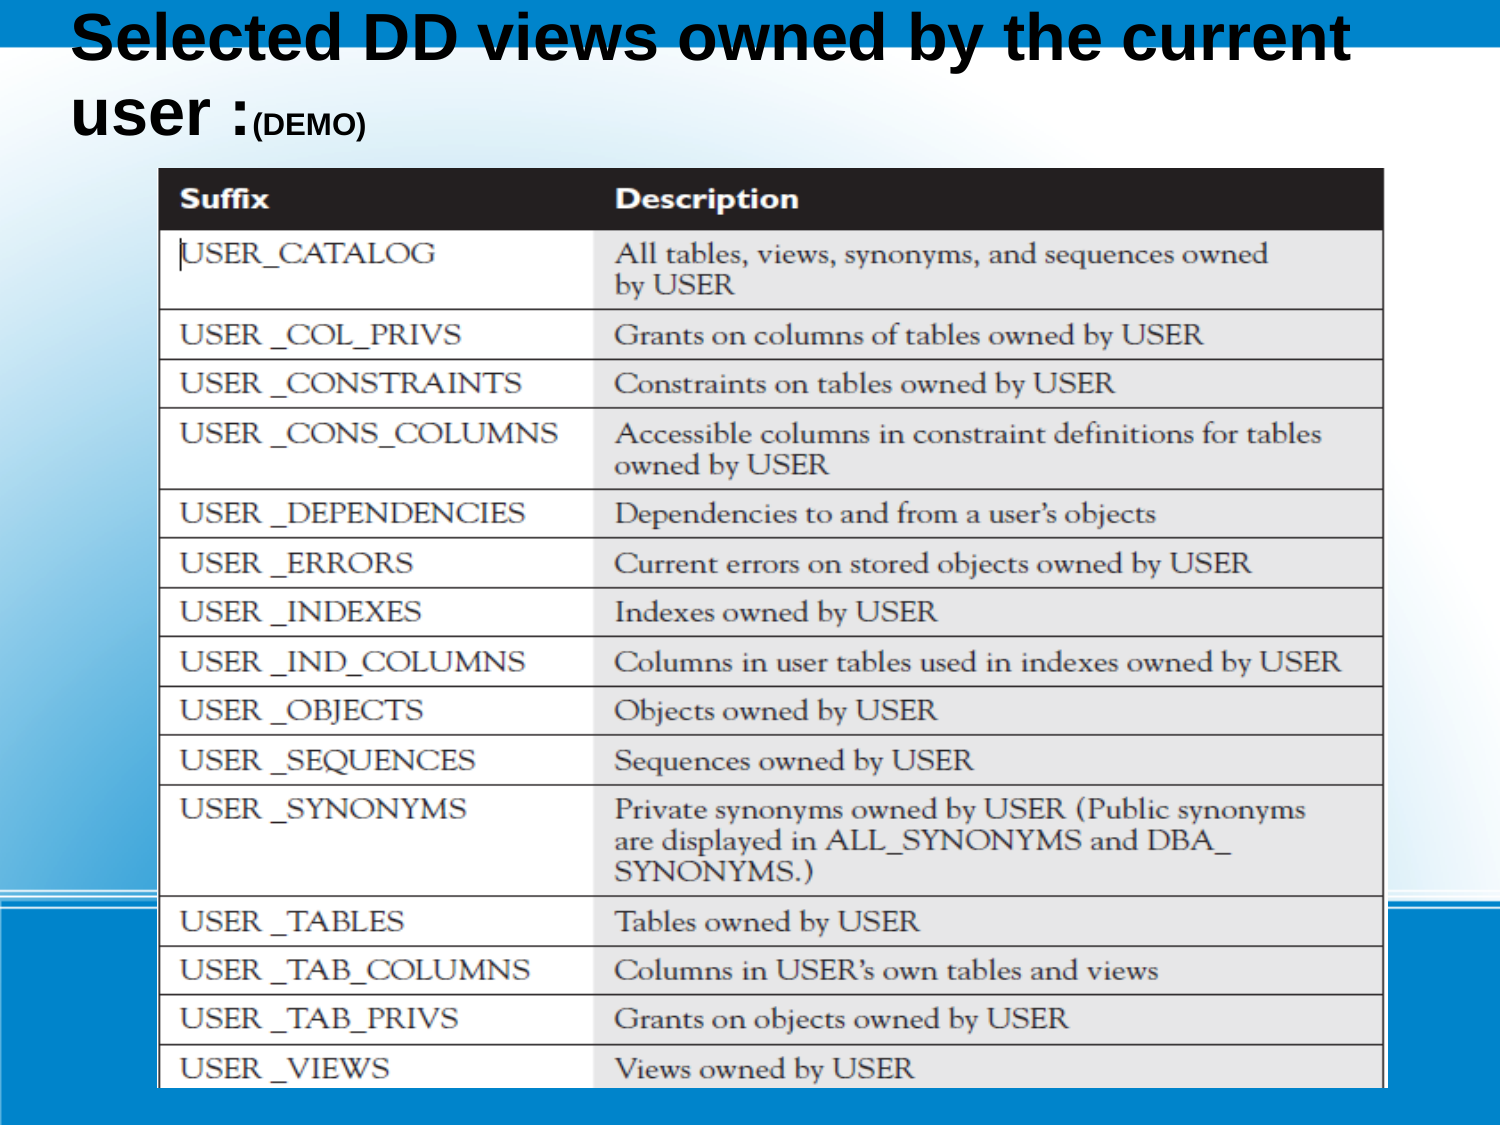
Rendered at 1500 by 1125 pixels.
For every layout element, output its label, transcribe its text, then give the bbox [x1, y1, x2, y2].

list Selected DD views owned by the current user :(DEMO) [0, 0, 1500, 1125]
